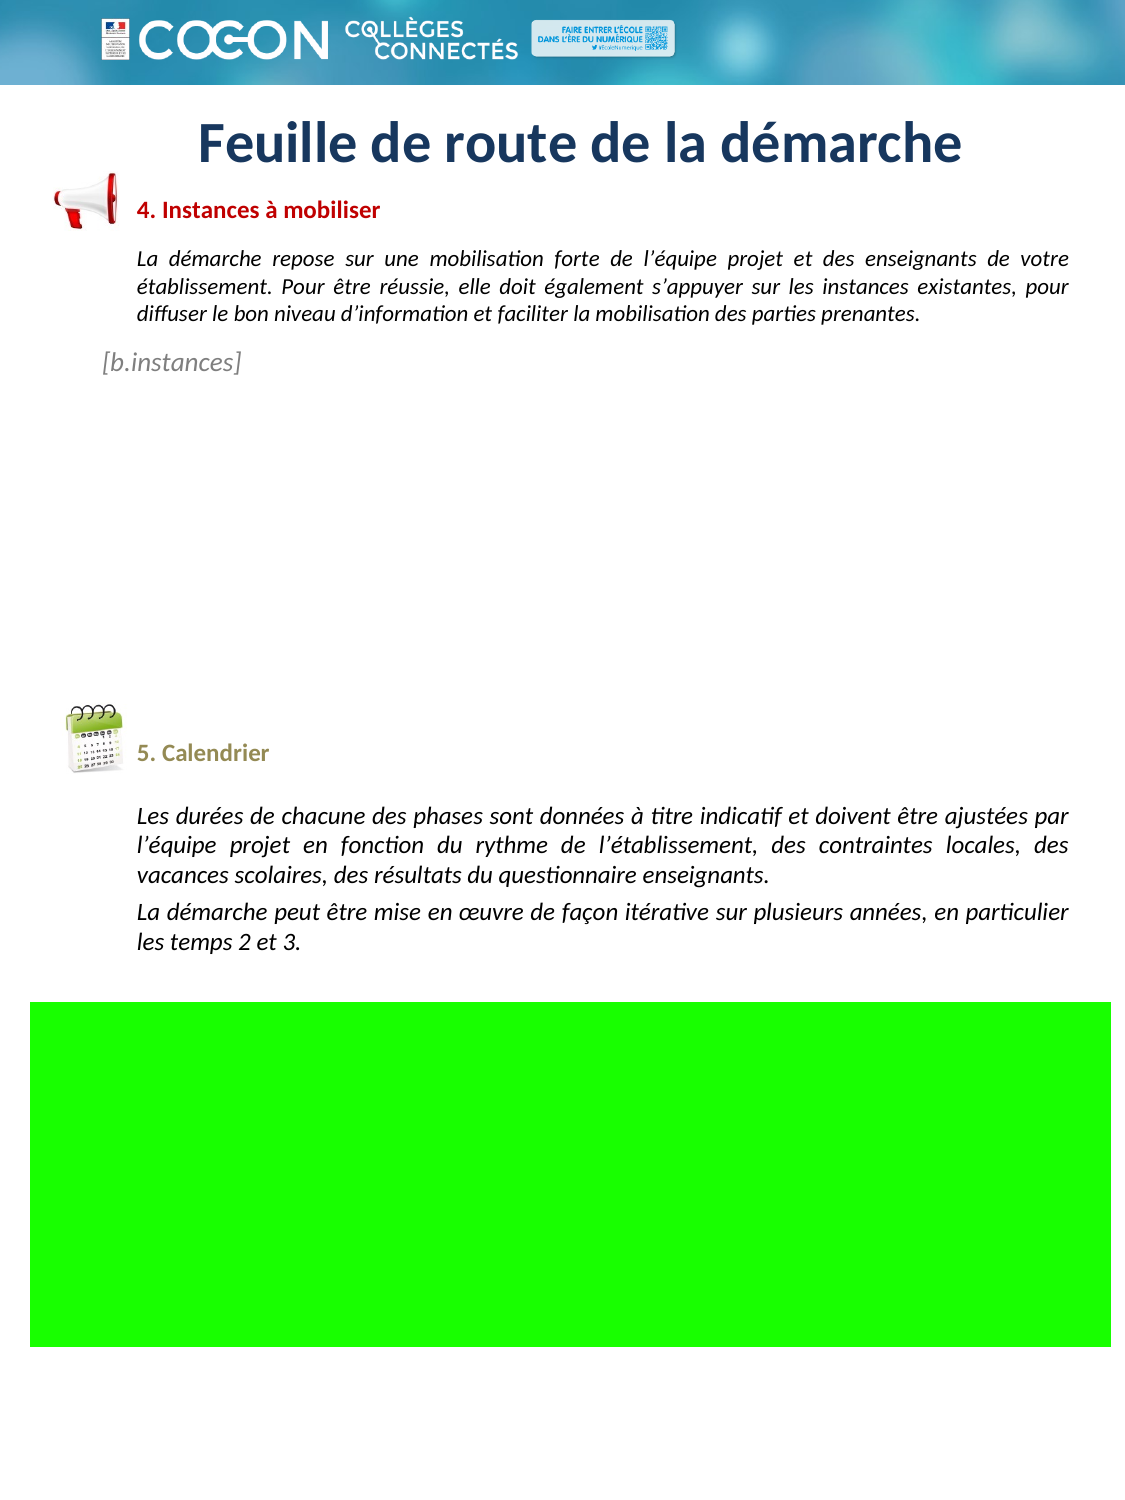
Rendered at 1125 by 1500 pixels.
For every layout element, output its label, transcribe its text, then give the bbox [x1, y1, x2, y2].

picture [0, 0, 1125, 85]
text_box 4. Instances à mobiliser La démarche repose sur une mobilisation forte de l’équipe projet et des enseignants de votre établissement. Pour être réussie, elle doit également s’appuyer sur les instances existantes, pour diffuser le bon niveau d’information et faciliter la mobilisation des parties prenantes. [b.instances] [48, 171, 1086, 715]
text_box 5. Calendrier Les durées de chacune des phases sont données à titre indicatif et doivent être ajustées par l’équipe projet en fonction du rythme de l’établissement, des contraintes locales, des vacances scolaires, des résultats du questionnaire enseignants. La démarche peut être mise en œuvre de façon itérative sur plusieurs années, en particulier les temps 2 et 3. [48, 715, 1086, 1002]
picture [30, 1002, 1111, 1347]
title Feuille de route de la démarche [0, 88, 1125, 190]
picture [60, 702, 132, 774]
picture [52, 171, 120, 231]
